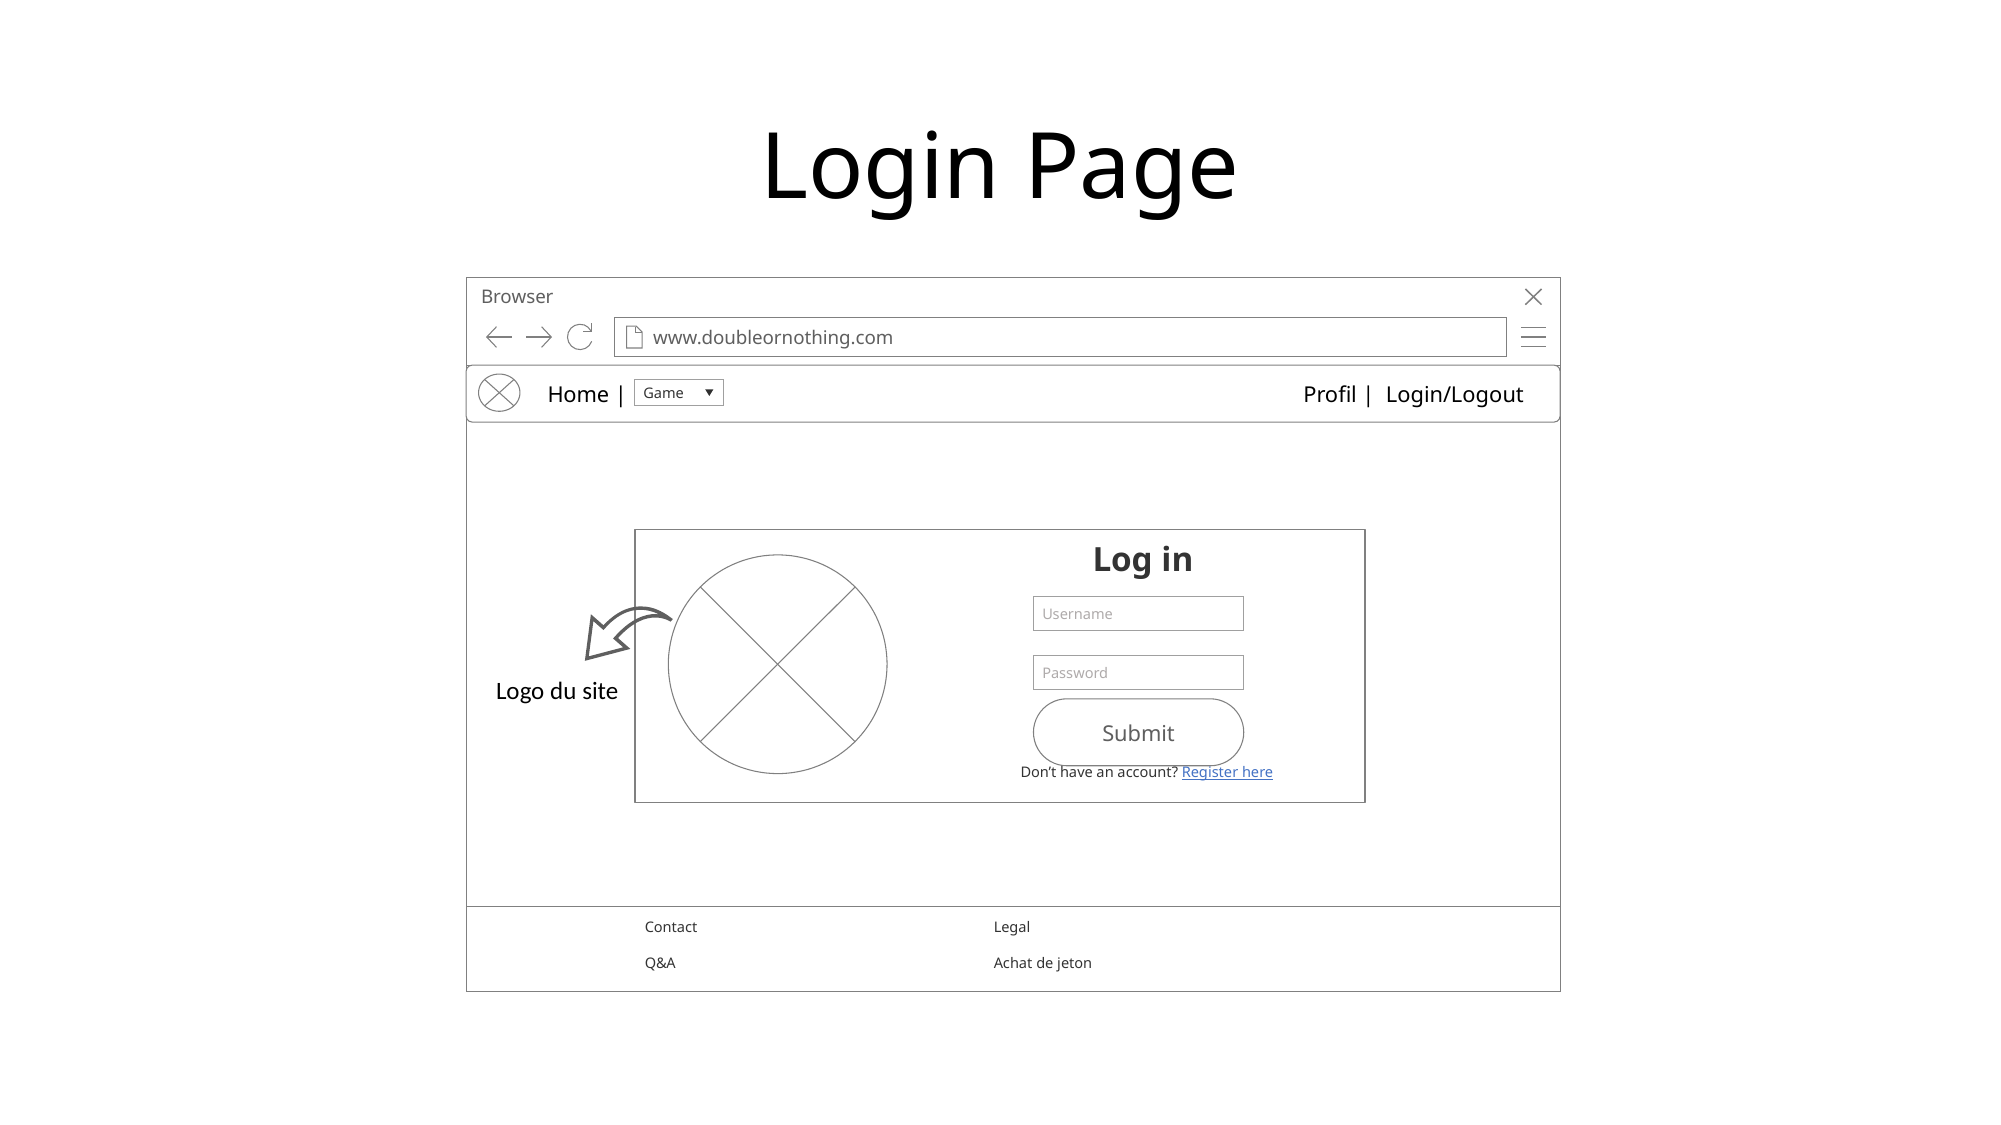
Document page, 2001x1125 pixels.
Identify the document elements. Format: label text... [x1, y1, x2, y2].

text_box [466, 907, 1560, 991]
title Login Page [137, 59, 1863, 278]
text_box Browser [466, 278, 1560, 365]
text_box Home | Profil | Login/Logout [466, 365, 1561, 423]
text_box Submit [1033, 698, 1244, 763]
text_box [478, 380, 497, 406]
text_box Log in [1093, 538, 1194, 578]
text_box Q&A [645, 954, 676, 971]
text_box [501, 380, 520, 405]
text_box Username [1033, 596, 1244, 630]
text_box [485, 374, 514, 391]
text_box [486, 395, 513, 412]
text_box [466, 420, 1560, 906]
text_box [705, 389, 714, 396]
text_box Legal [994, 918, 1031, 935]
text_box Achat de jeton [994, 954, 1093, 971]
text_box Password [1033, 655, 1244, 689]
text_box Contact [645, 918, 698, 935]
text_box Game [634, 379, 723, 406]
text_box Don’t have an account? Register here [1021, 763, 1274, 781]
text_box www.doubleornothing.com [614, 318, 1506, 357]
text_box Logo du site [481, 667, 694, 713]
